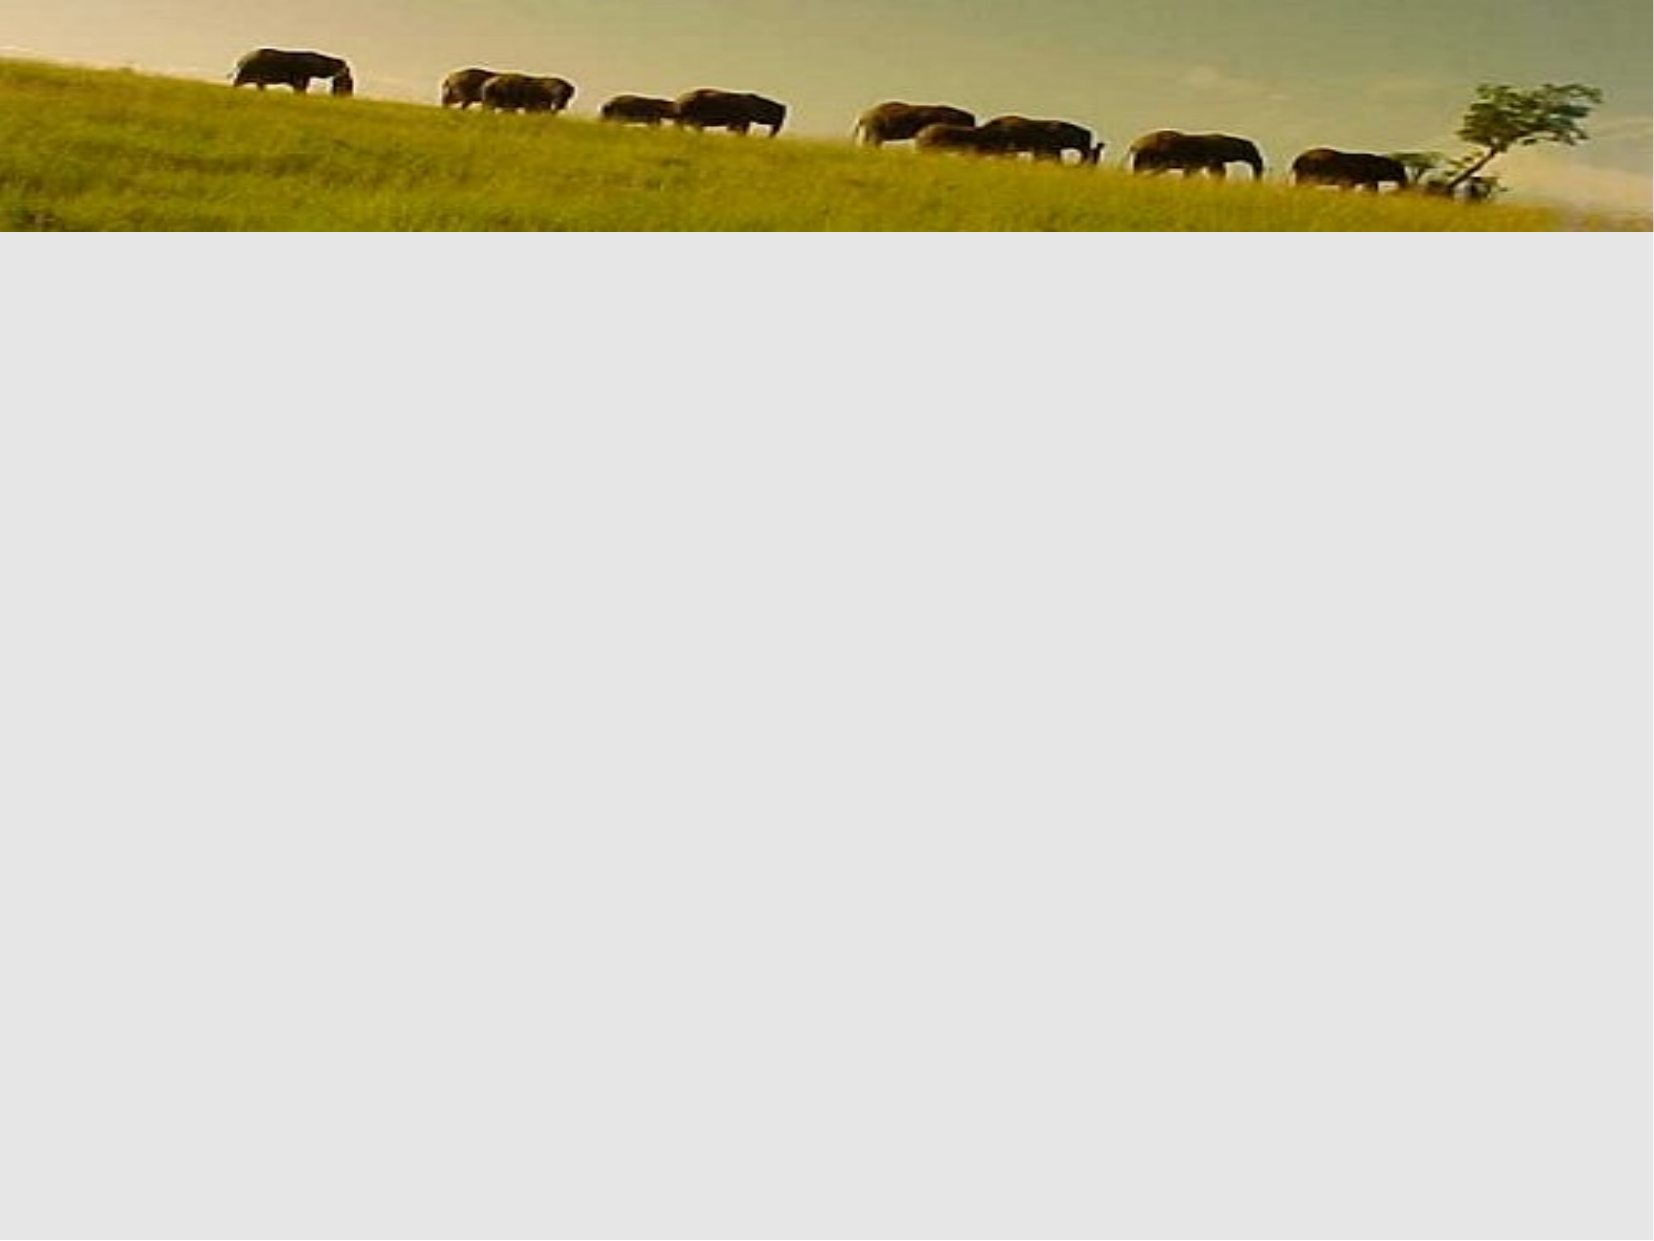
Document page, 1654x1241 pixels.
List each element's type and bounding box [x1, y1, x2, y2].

picture [0, 0, 1654, 232]
